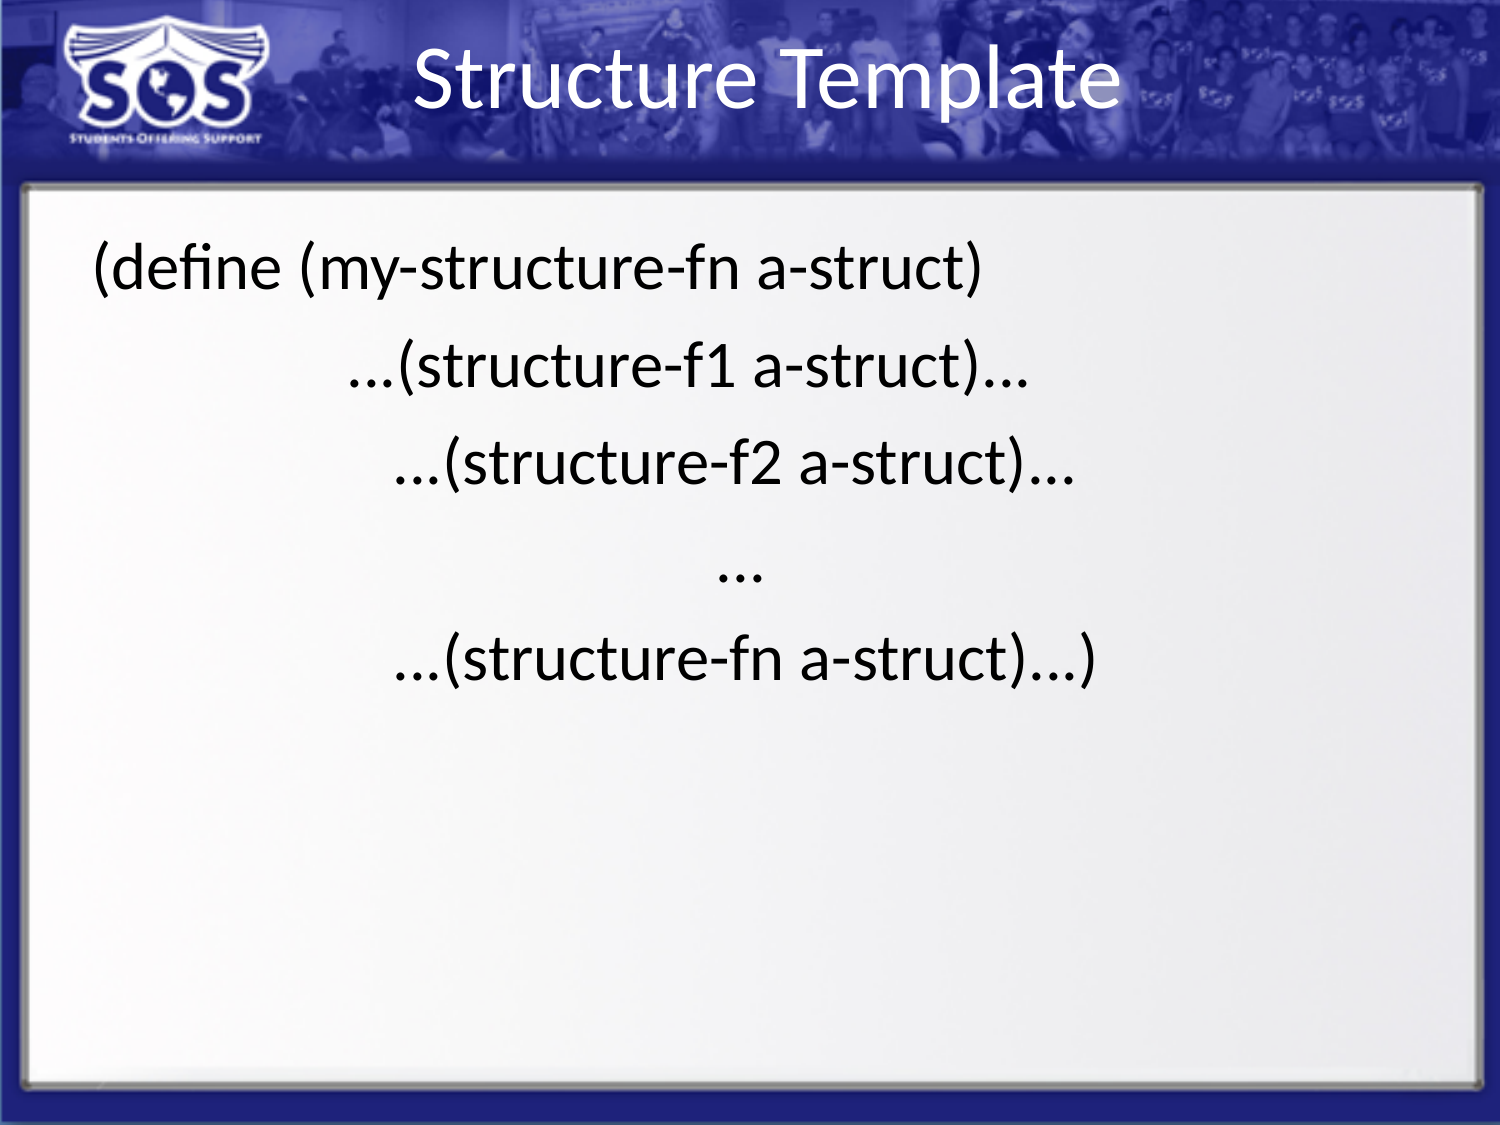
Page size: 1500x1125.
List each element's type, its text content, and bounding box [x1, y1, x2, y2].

text_box Structure Template [324, 30, 1212, 157]
text_box (define (my-structure-fn a-struct) ...(structure-f1 a-struct)... ...(structure-f2 a-struct)... ... ...(structure-fn a-struct)...) [76, 230, 1388, 953]
picture [0, 0, 1500, 1125]
